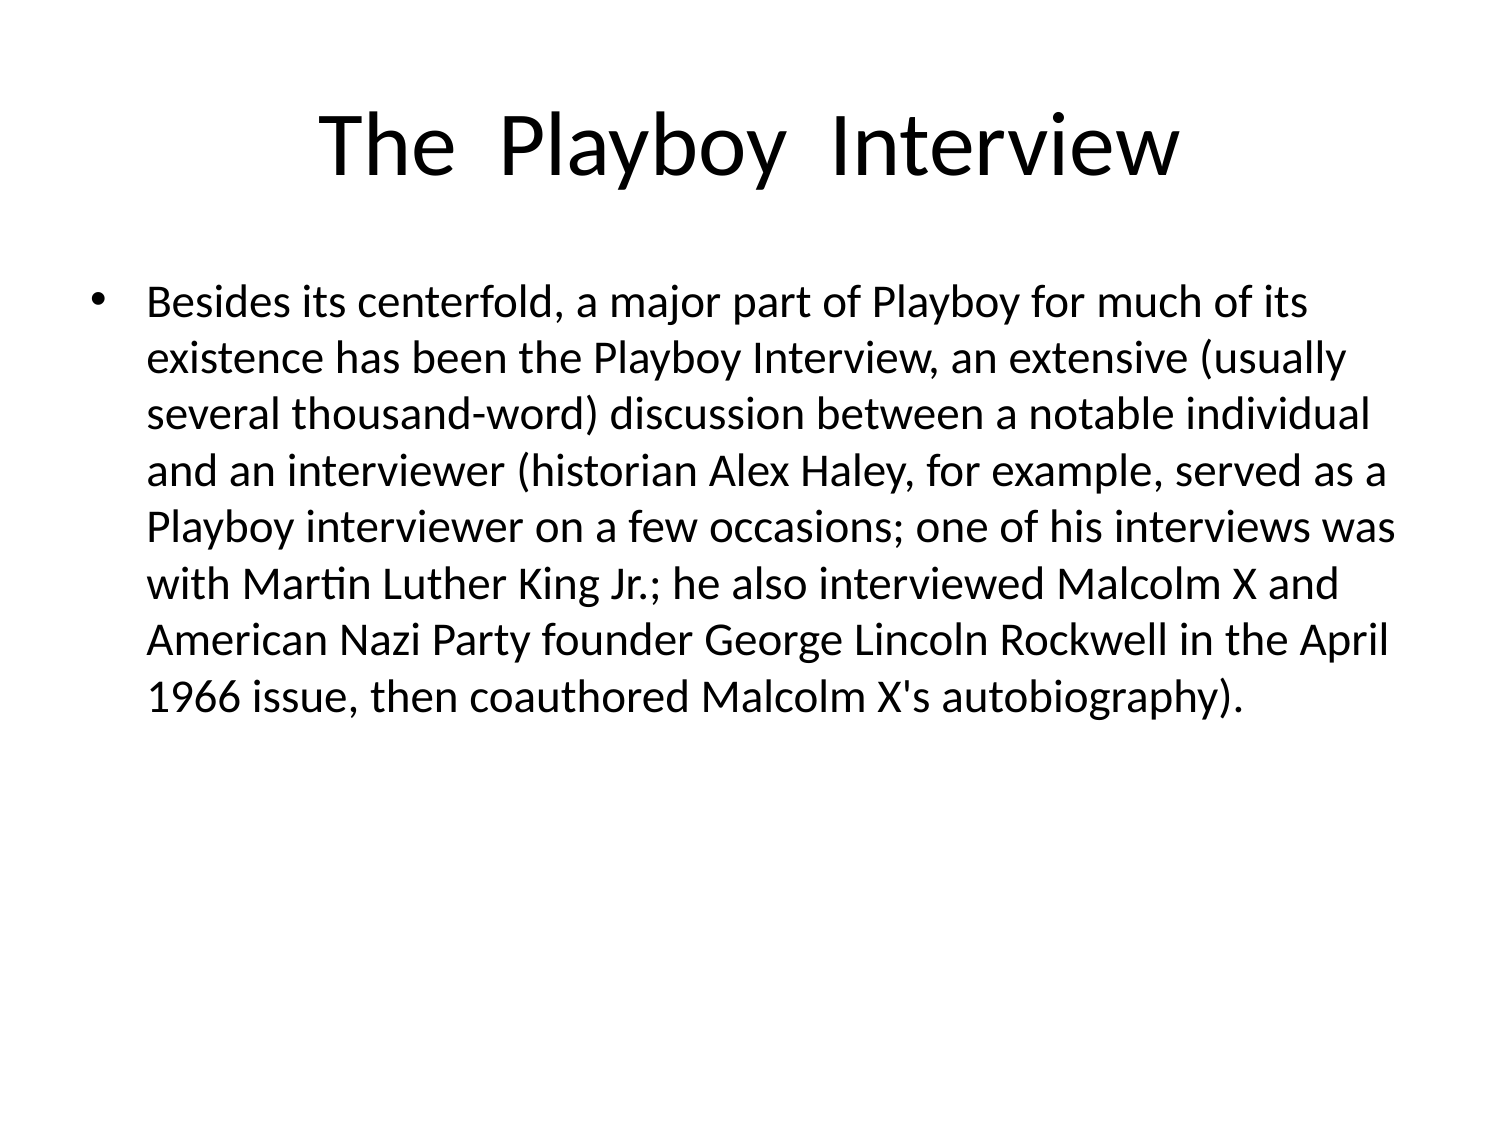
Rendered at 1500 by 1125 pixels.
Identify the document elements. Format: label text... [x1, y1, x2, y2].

title The Playboy Interview [75, 45, 1425, 233]
list Besides its centerfold, a major part of Playboy for much of its existence has been the Playboy Interview, an extensive (usually several thousand-word) discussion between a notable individual and an interviewer (historian Alex Haley, for example, served as a Playboy interviewer on a few occasions; one of his interviews was with Martin Luther King Jr.; he also interviewed Malcolm X and American Nazi Party founder George Lincoln Rockwell in the April 1966 issue, then coauthored Malcolm X's autobiography). [75, 262, 1425, 1005]
